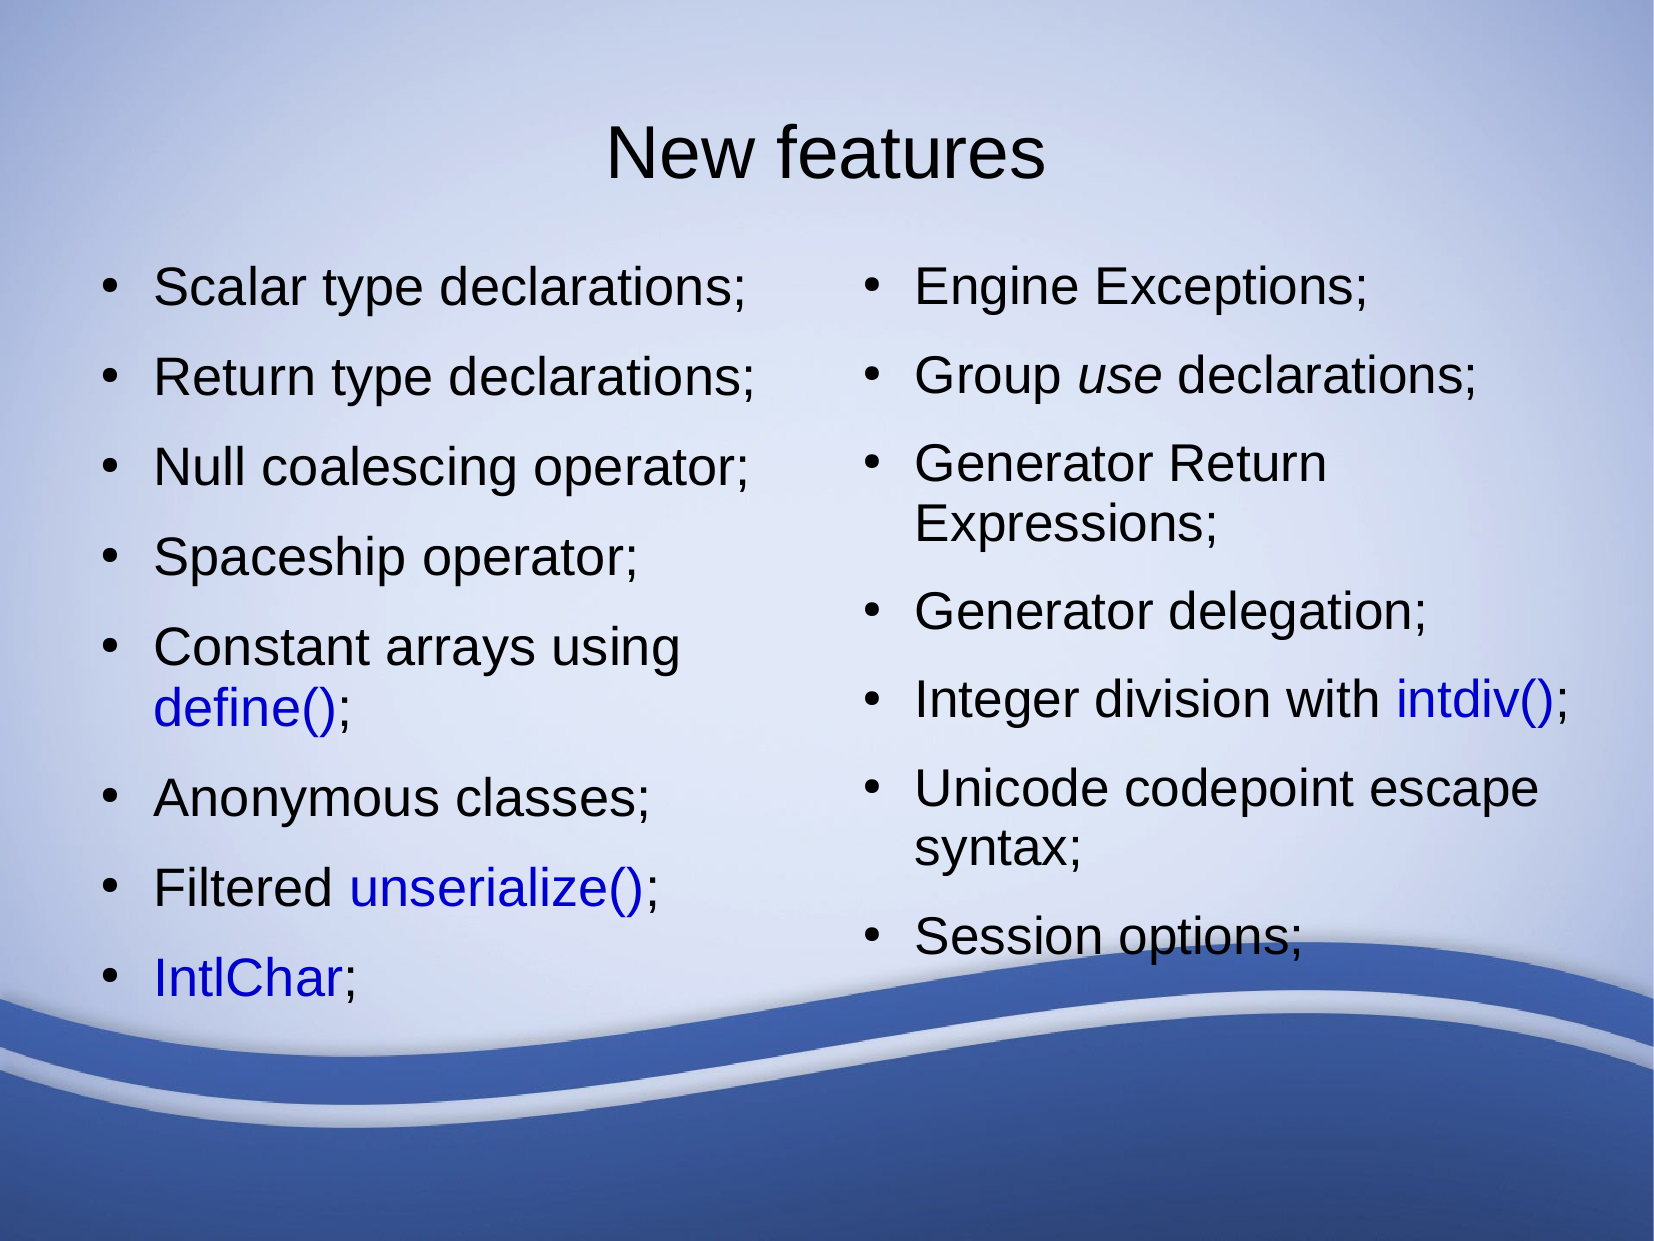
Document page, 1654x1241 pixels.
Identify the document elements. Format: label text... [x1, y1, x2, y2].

picture [0, 0, 1654, 1241]
list Engine Exceptions; Group use declarations; Generator Return Expressions; Generator delegation; Integer division with intdiv(); Unicode codepoint escape syntax; Session options; [845, 256, 1572, 1010]
title New features [82, 49, 1571, 257]
list Scalar type declarations; Return type declarations; Null coalescing operator; Spaceship operator; Constant arrays using define(); Anonymous classes; Filtered unserialize(); IntlChar; [82, 256, 809, 1010]
